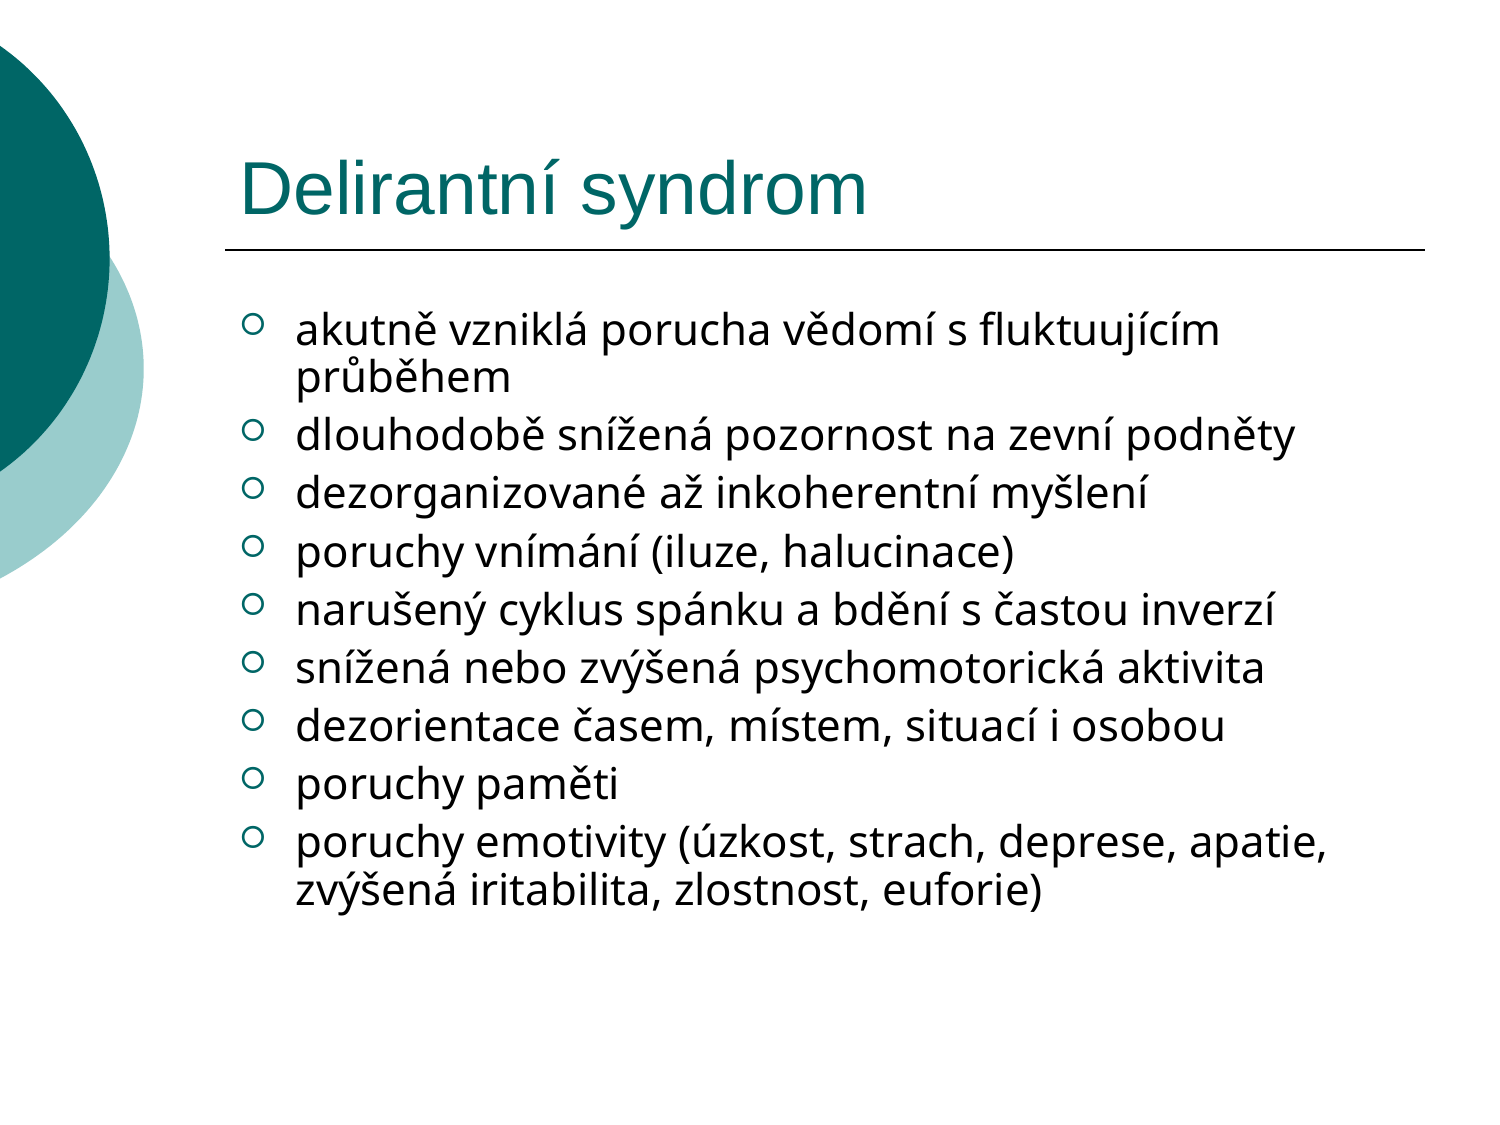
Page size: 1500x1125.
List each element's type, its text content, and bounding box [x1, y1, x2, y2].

title Delirantní syndrom [224, 49, 1425, 237]
list akutně vzniklá porucha vědomí s fluktuujícím průběhem dlouhodobě snížená pozornost na zevní podněty dezorganizované až inkoherentní myšlení poruchy vnímání (iluze, halucinace) narušený cyklus spánku a bdění s častou inverzí snížená nebo zvýšená psychomotorická aktivita dezorientace časem, místem, situací i osobou poruchy paměti poruchy emotivity (úzkost, strach, deprese, apatie, zvýšená iritabilita, zlostnost, euforie) [224, 299, 1425, 975]
